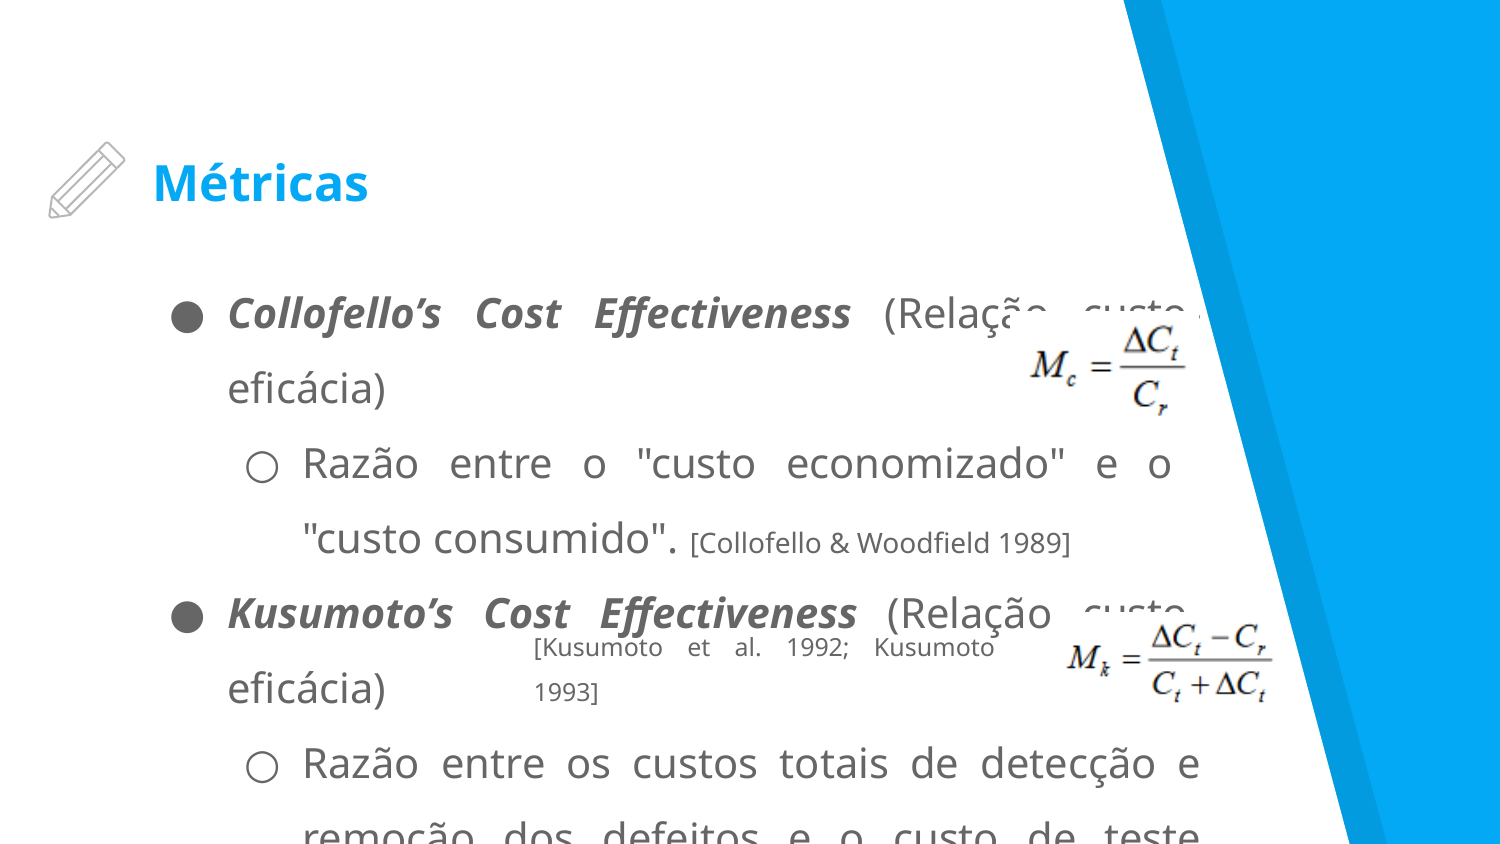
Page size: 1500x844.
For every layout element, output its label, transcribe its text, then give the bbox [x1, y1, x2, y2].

text_box [Kusumoto et al. 1992; Kusumoto 1993] [518, 641, 1011, 683]
text_box Collofello’s Cost Effectiveness (Relação custo-eficácia) Razão entre o "custo economizado" e o "custo consumido". [Collofello & Woodfield 1989] Kusumoto’s Cost Effectiveness (Relação custo-eficácia) Razão entre os custos totais de detecção e remoção dos defeitos e o custo de teste virtual. [137, 246, 1217, 770]
picture [1056, 612, 1282, 712]
picture [1010, 311, 1199, 429]
text_box Métricas [137, 146, 1011, 227]
